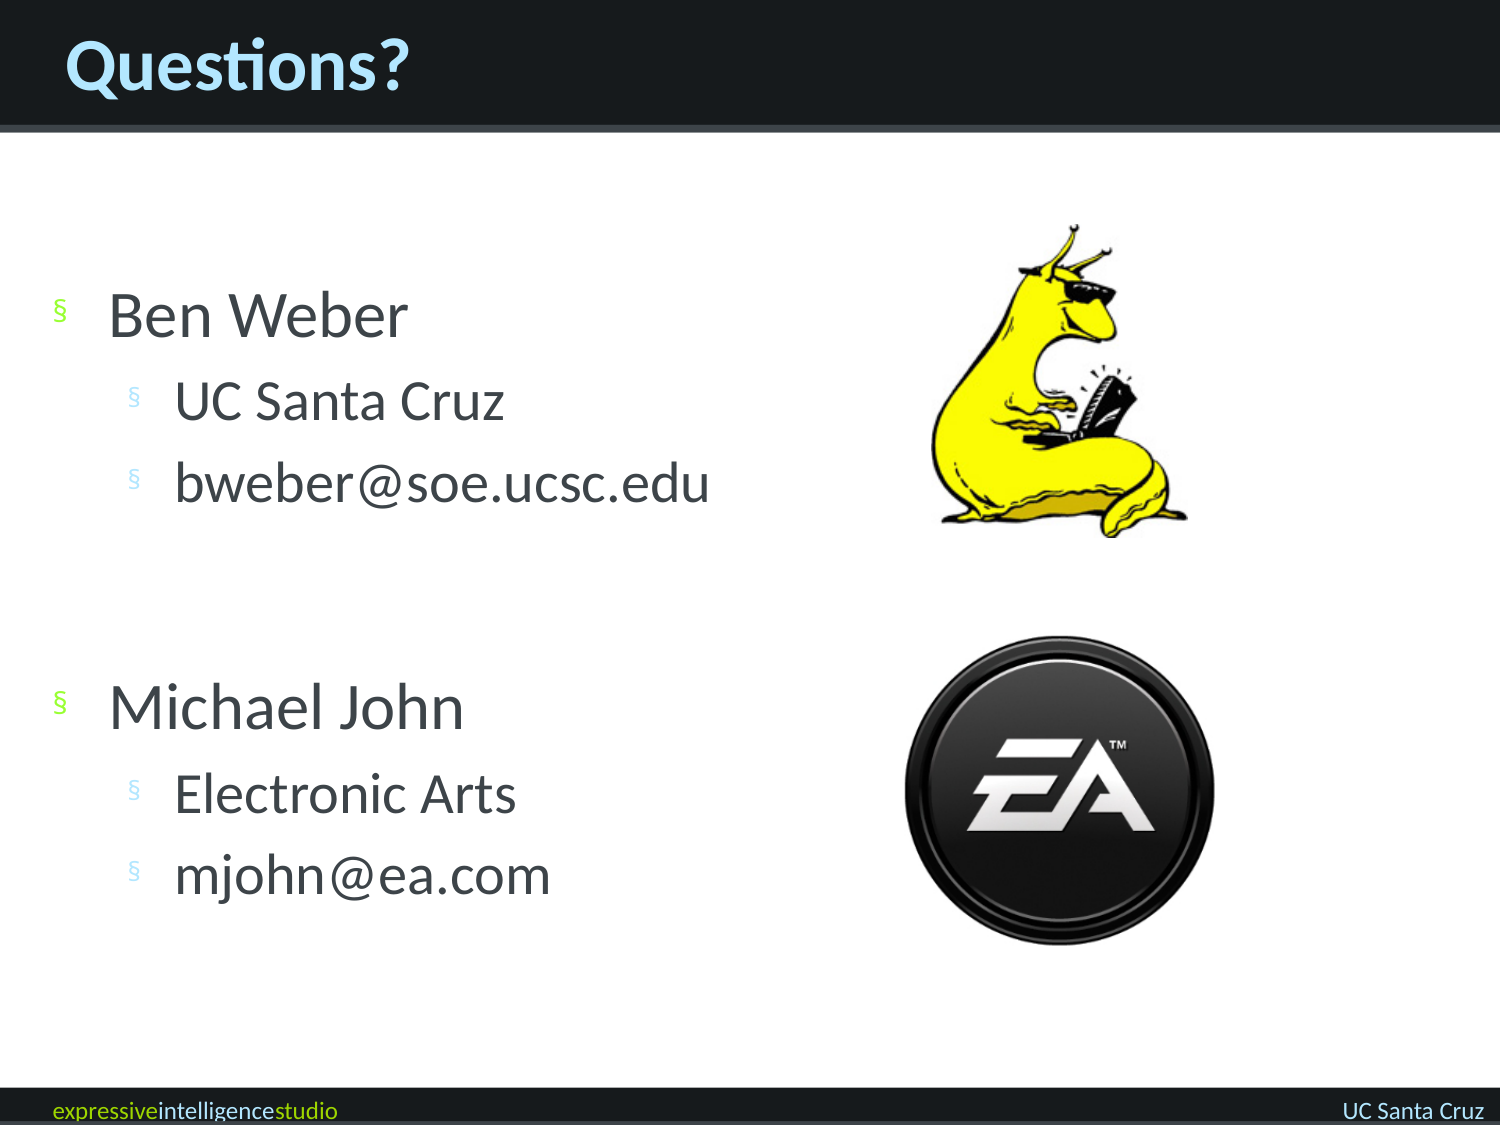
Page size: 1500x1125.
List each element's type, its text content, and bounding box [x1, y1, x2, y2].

title Questions? [50, 0, 1400, 130]
list Ben Weber UC Santa Cruz bweber@soe.ucsc.edu Michael John Electronic Arts mjohn@ea.com [37, 162, 1388, 993]
picture [900, 631, 1219, 950]
picture [931, 224, 1188, 538]
